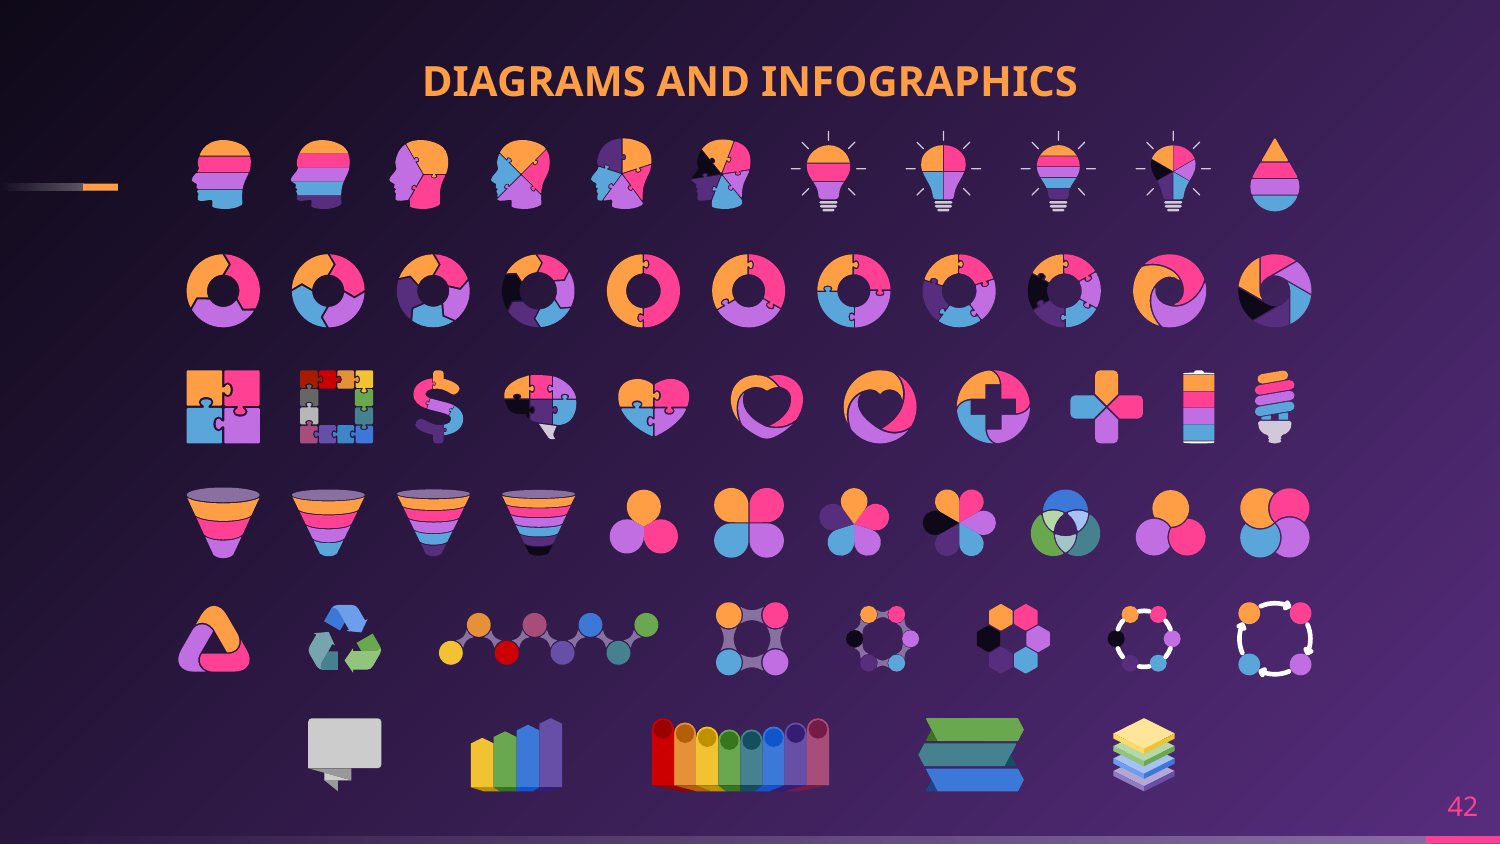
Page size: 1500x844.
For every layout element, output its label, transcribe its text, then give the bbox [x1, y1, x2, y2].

text_box [1183, 370, 1215, 444]
text_box [308, 718, 382, 792]
text_box [1070, 370, 1143, 444]
text_box [178, 605, 250, 672]
text_box [186, 370, 260, 444]
text_box [1252, 138, 1298, 178]
text_box [591, 138, 652, 209]
title DIAGRAMS AND INFOGRAPHICS [140, 40, 1360, 106]
text_box [1049, 201, 1068, 212]
text_box [1121, 654, 1139, 672]
text_box [1238, 602, 1261, 625]
text_box [491, 139, 550, 209]
text_box [1192, 141, 1201, 150]
text_box [934, 201, 953, 212]
text_box [1289, 653, 1312, 676]
text_box [470, 718, 563, 792]
text_box [300, 370, 374, 444]
text_box [291, 254, 365, 328]
text_box [1077, 141, 1086, 150]
text_box [922, 489, 996, 557]
text_box [1027, 254, 1101, 328]
text_box [1121, 605, 1139, 624]
text_box [186, 254, 260, 328]
text_box [651, 718, 830, 792]
text_box [502, 254, 575, 328]
text_box [1238, 653, 1261, 676]
text_box [1107, 630, 1125, 648]
text_box [606, 254, 680, 328]
text_box [1150, 145, 1196, 200]
text_box [819, 201, 838, 212]
text_box [396, 254, 470, 328]
text_box [609, 489, 678, 554]
text_box [916, 188, 924, 196]
text_box [1030, 489, 1101, 557]
text_box [413, 370, 464, 444]
text_box [712, 254, 786, 328]
text_box [843, 370, 917, 444]
text_box [1254, 370, 1295, 444]
text_box [1149, 654, 1167, 672]
text_box [502, 489, 576, 556]
text_box [1149, 605, 1167, 624]
text_box [848, 141, 856, 150]
text_box [806, 145, 851, 200]
text_box [1250, 179, 1300, 212]
text_box [1146, 188, 1154, 196]
text_box [801, 141, 809, 150]
text_box [504, 374, 577, 440]
text_box [1164, 201, 1183, 212]
text_box [801, 188, 810, 196]
text_box [389, 140, 449, 209]
text_box [618, 378, 690, 437]
text_box [396, 489, 471, 557]
slide_number <número> [1426, 779, 1500, 837]
text_box [308, 631, 338, 670]
text_box [963, 188, 971, 196]
text_box [962, 141, 971, 150]
text_box [1031, 188, 1039, 196]
text_box [845, 605, 920, 672]
text_box [730, 375, 803, 439]
text_box [1014, 604, 1050, 674]
text_box [848, 188, 856, 196]
text_box [290, 140, 350, 209]
text_box [921, 145, 966, 200]
text_box [1163, 630, 1181, 648]
text_box [819, 488, 890, 556]
text_box [926, 718, 1024, 742]
text_box [976, 604, 1013, 674]
text_box [438, 612, 659, 665]
text_box [918, 743, 1017, 767]
text_box [186, 487, 260, 559]
text_box [1289, 602, 1312, 625]
text_box [291, 489, 365, 557]
text_box [324, 604, 368, 633]
text_box [1192, 188, 1201, 196]
text_box [1031, 141, 1039, 150]
text_box [191, 140, 251, 209]
text_box [1036, 145, 1080, 200]
text_box [714, 487, 784, 558]
text_box [817, 254, 891, 328]
text_box [1077, 188, 1086, 196]
text_box [1240, 488, 1310, 558]
text_box [916, 141, 924, 150]
text_box [922, 254, 996, 328]
text_box [715, 602, 789, 676]
text_box [691, 139, 751, 209]
text_box [1113, 718, 1175, 792]
text_box [1135, 490, 1206, 556]
text_box [1146, 141, 1154, 150]
text_box [926, 768, 1024, 792]
text_box [956, 370, 1030, 444]
text_box [1133, 254, 1207, 328]
text_box [1238, 254, 1312, 328]
text_box [344, 633, 382, 673]
